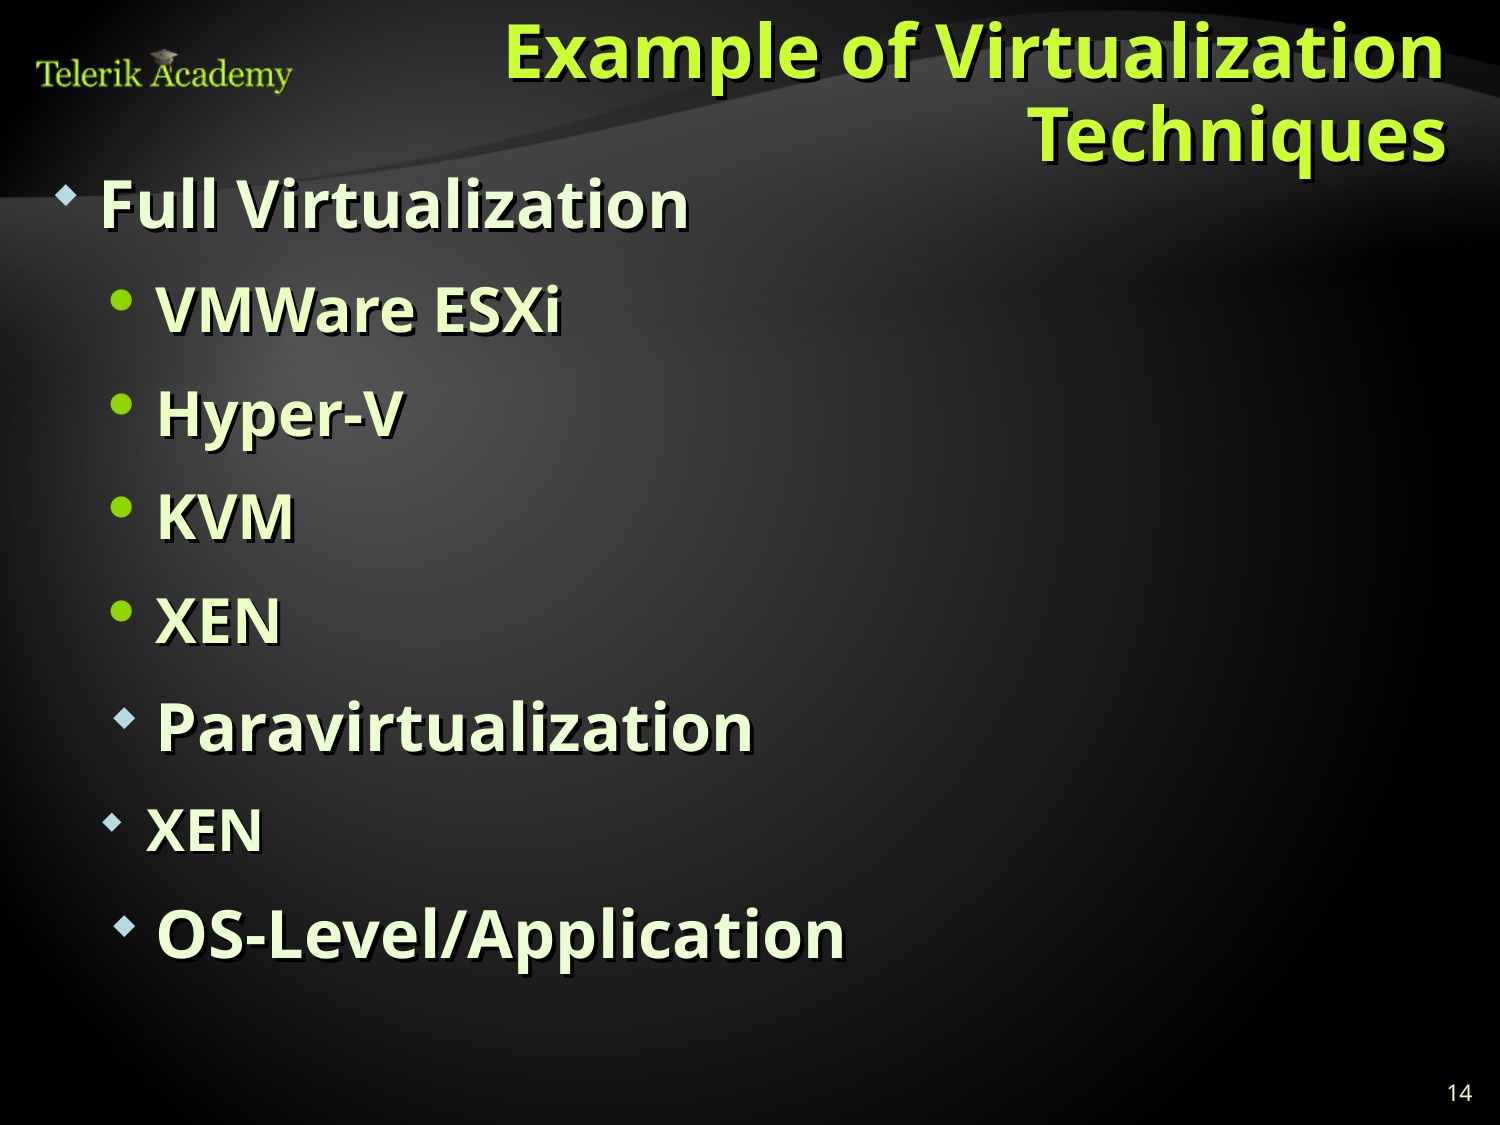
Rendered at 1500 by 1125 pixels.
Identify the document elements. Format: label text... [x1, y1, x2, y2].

title Example of Virtualization Techniques [299, 0, 1463, 149]
list Full Virtualization VMWare ESXi Hyper-V KVM XEN Paravirtualization XEN OS-Level/Application [37, 149, 1463, 1101]
text_box <number> [1412, 1074, 1488, 1113]
picture [0, 0, 1500, 1125]
